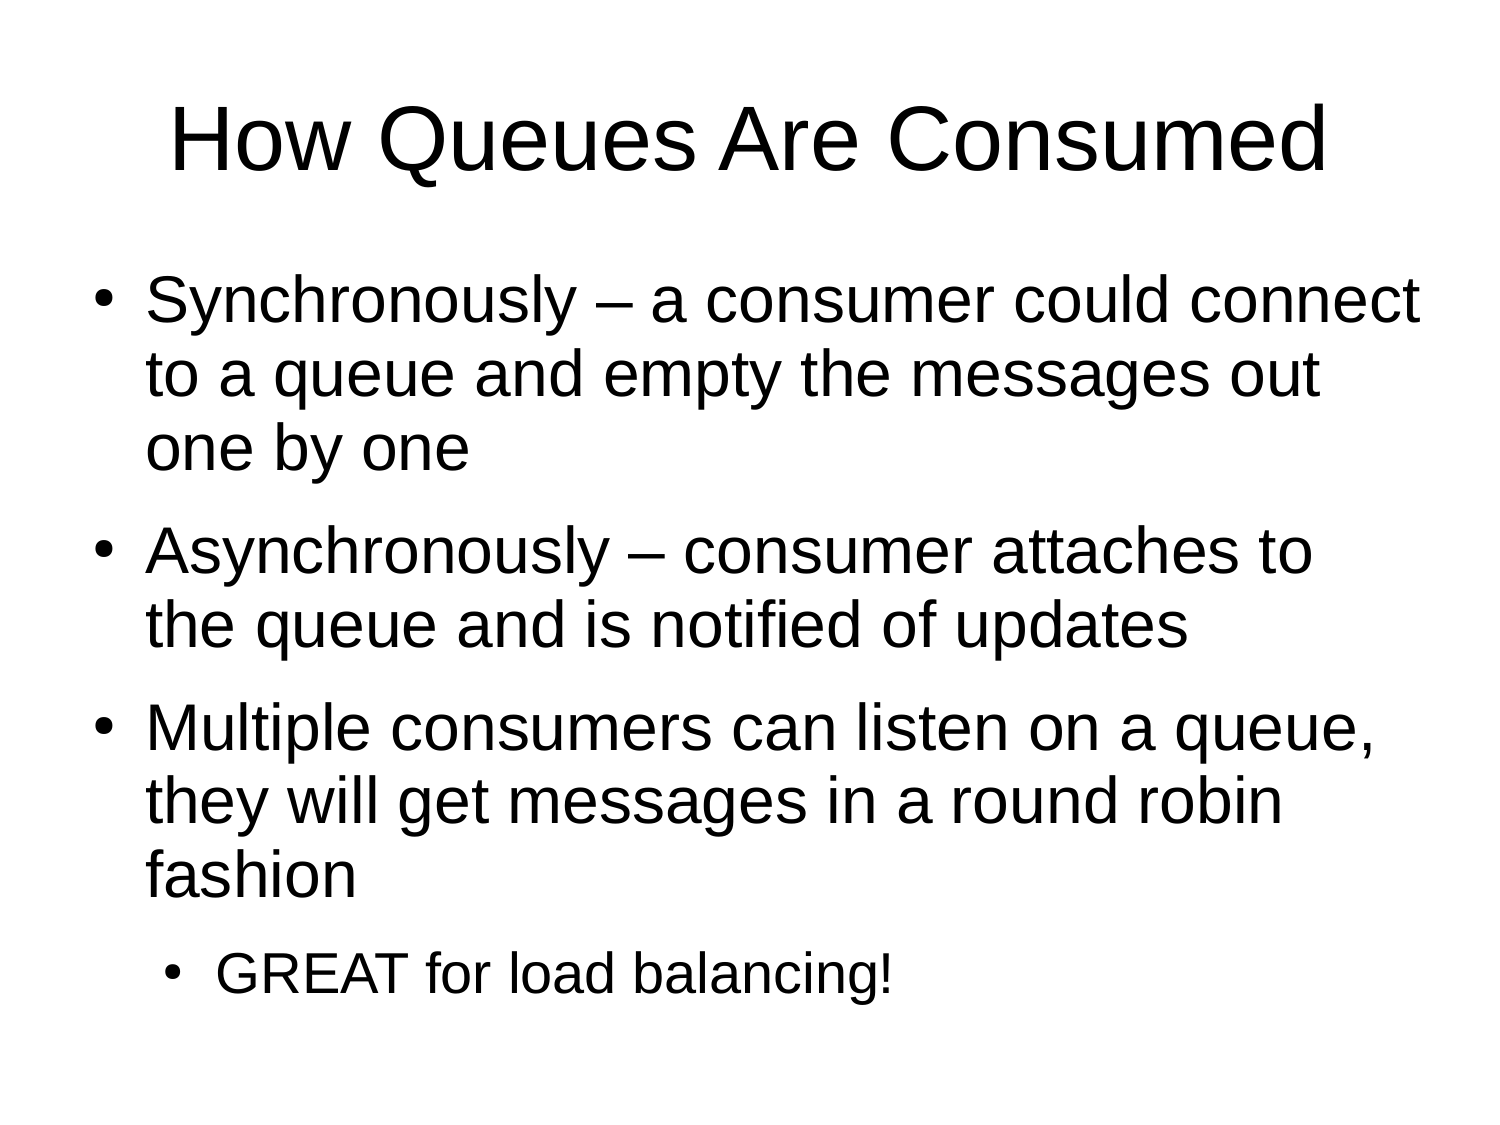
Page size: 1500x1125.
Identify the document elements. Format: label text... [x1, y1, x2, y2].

title How Queues Are Consumed [75, 52, 1425, 226]
list Synchronously – a consumer could connect to a queue and empty the messages out one by one Asynchronously – consumer attaches to the queue and is notified of updates Multiple consumers can listen on a queue, they will get messages in a round robin fashion GREAT for load balancing! [75, 263, 1425, 1006]
